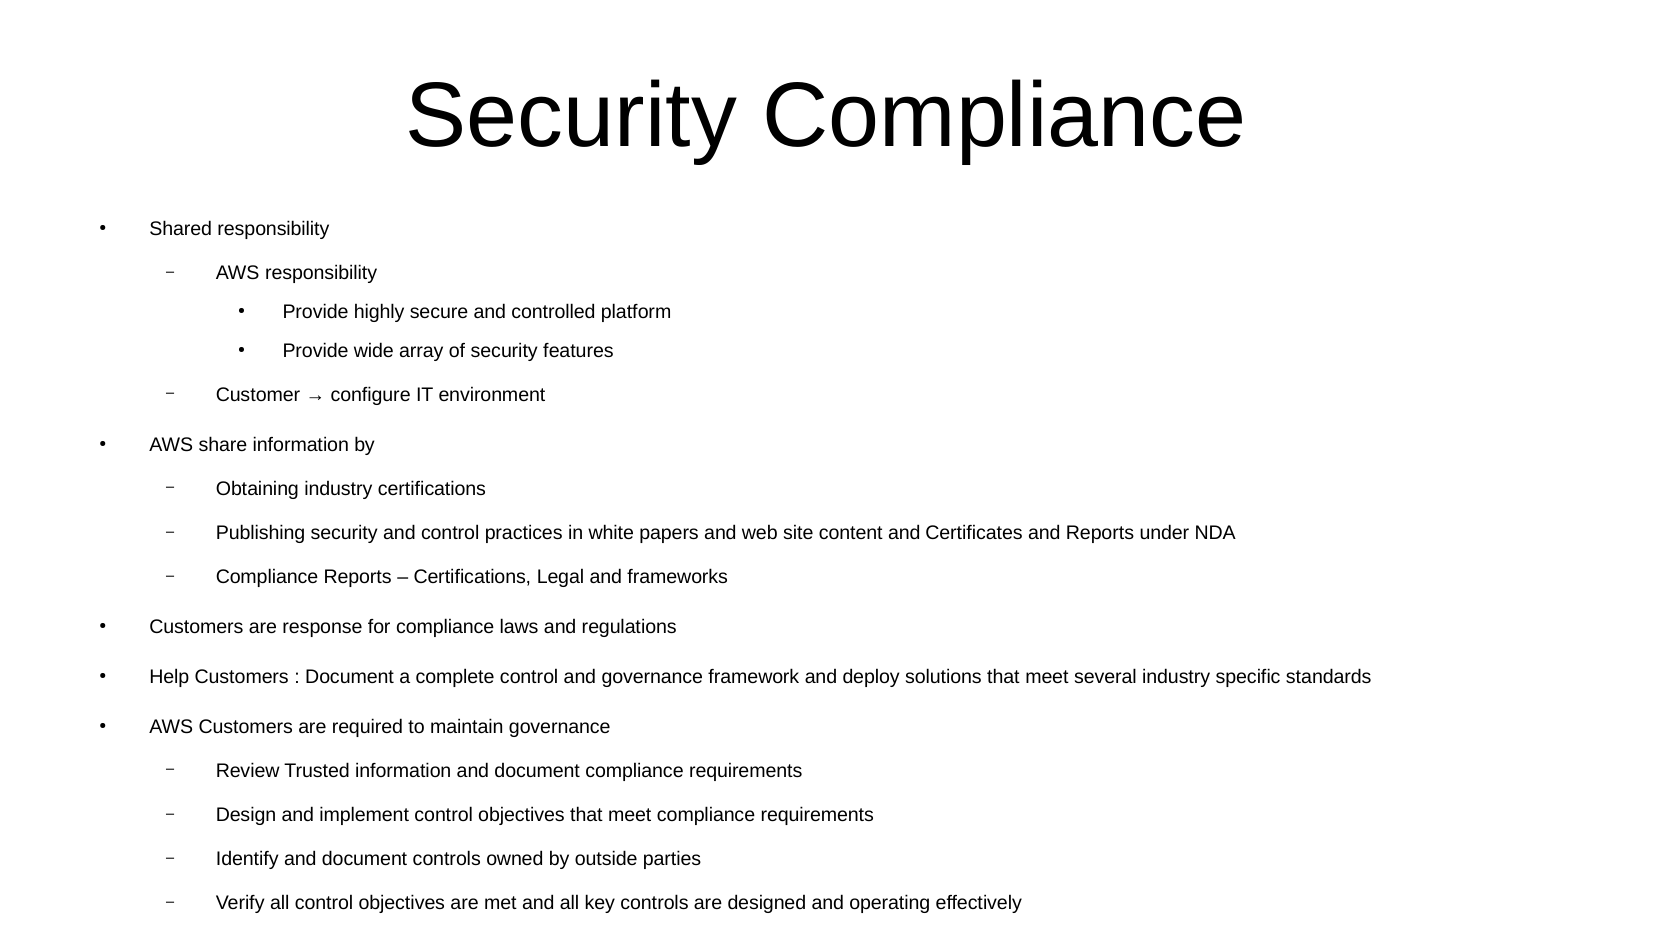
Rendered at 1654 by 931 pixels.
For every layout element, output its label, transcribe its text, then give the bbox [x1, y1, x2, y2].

list Shared responsibility AWS responsibility Provide highly secure and controlled platform Provide wide array of security features Customer → configure IT environment AWS share information by Obtaining industry certifications Publishing security and control practices in white papers and web site content and Certificates and Reports under NDA Compliance Reports – Certifications, Legal and frameworks Customers are response for compliance laws and regulations Help Customers : Document a complete control and governance framework and deploy solutions that meet several industry specific standards AWS Customers are required to maintain governance Review Trusted information and document compliance requirements Design and implement control objectives that meet compliance requirements Identify and document controls owned by outside parties Verify all control objectives are met and all key controls are designed and operating effectively [82, 217, 1636, 916]
title Security Compliance [82, 37, 1571, 193]
